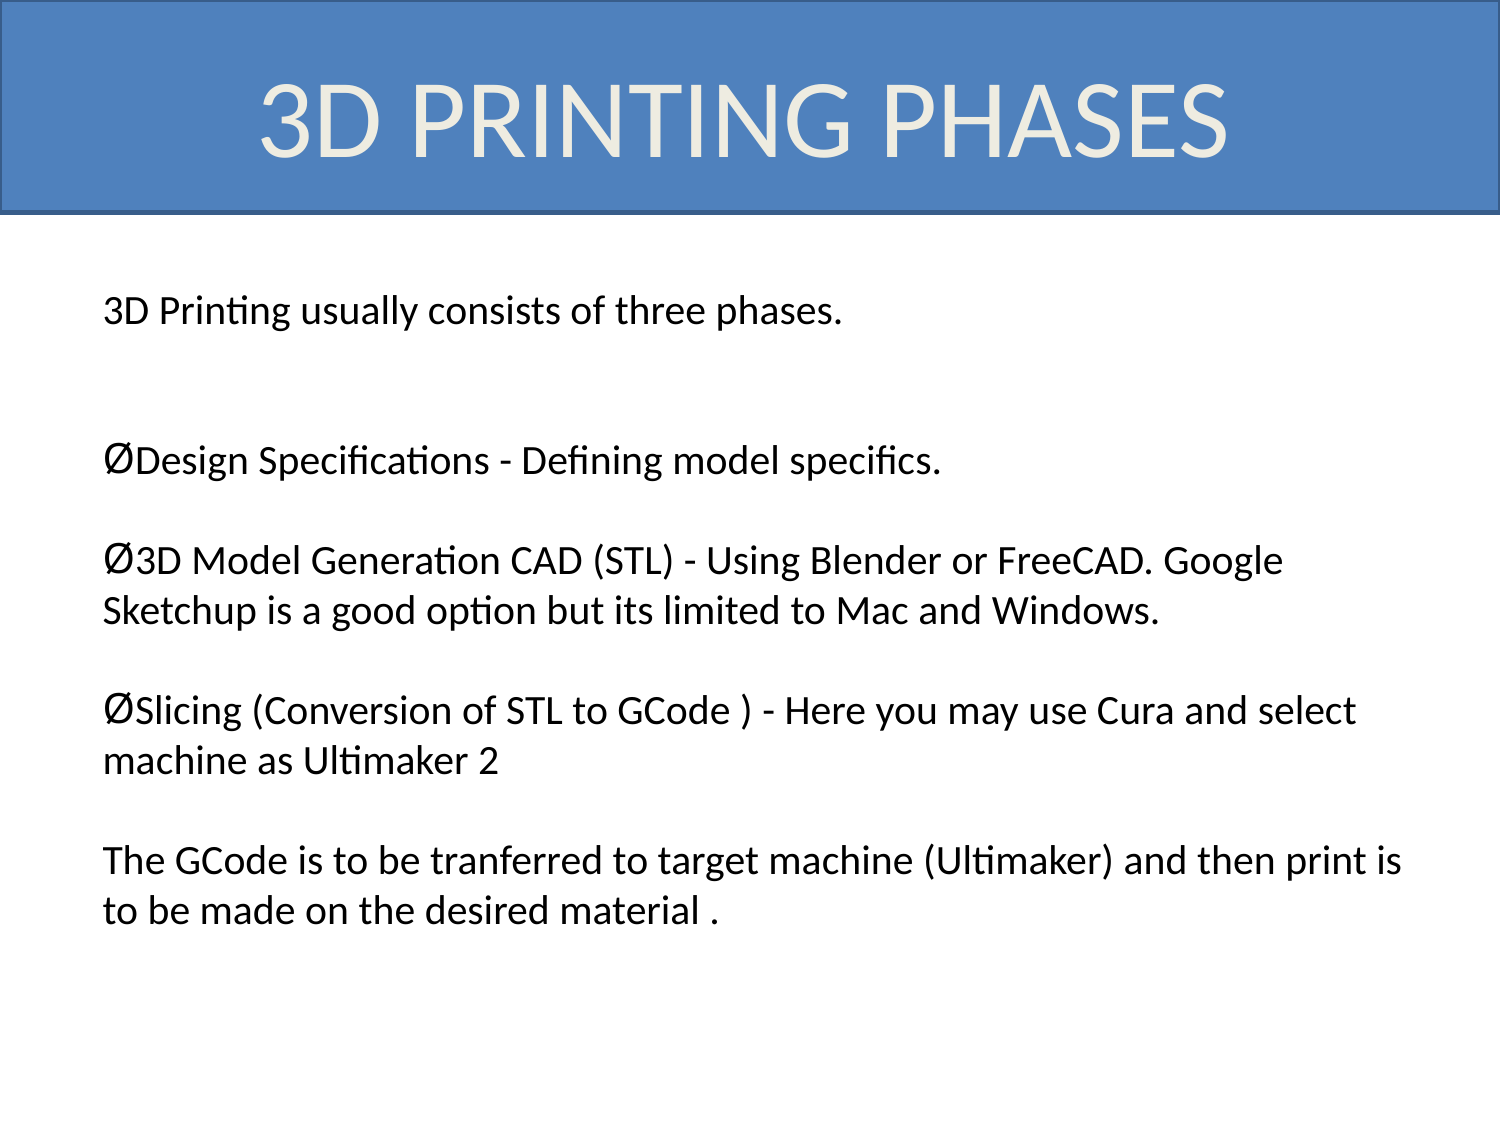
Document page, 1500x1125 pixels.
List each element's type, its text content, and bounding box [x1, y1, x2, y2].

text_box [0, 0, 1500, 213]
text_box 3D PRINTING PHASES [99, 37, 1388, 189]
text_box 3D Printing usually consists of three phases. Design Specifications - Defining model specifics. 3D Model Generation CAD (STL) - Using Blender or FreeCAD. Google Sketchup is a good option but its limited to Mac and Windows. Slicing (Conversion of STL to GCode ) - Here you may use Cura and select machine as Ultimaker 2 The GCode is to be tranferred to target machine (Ultimaker) and then print is to be made on the desired material . [87, 275, 1426, 992]
